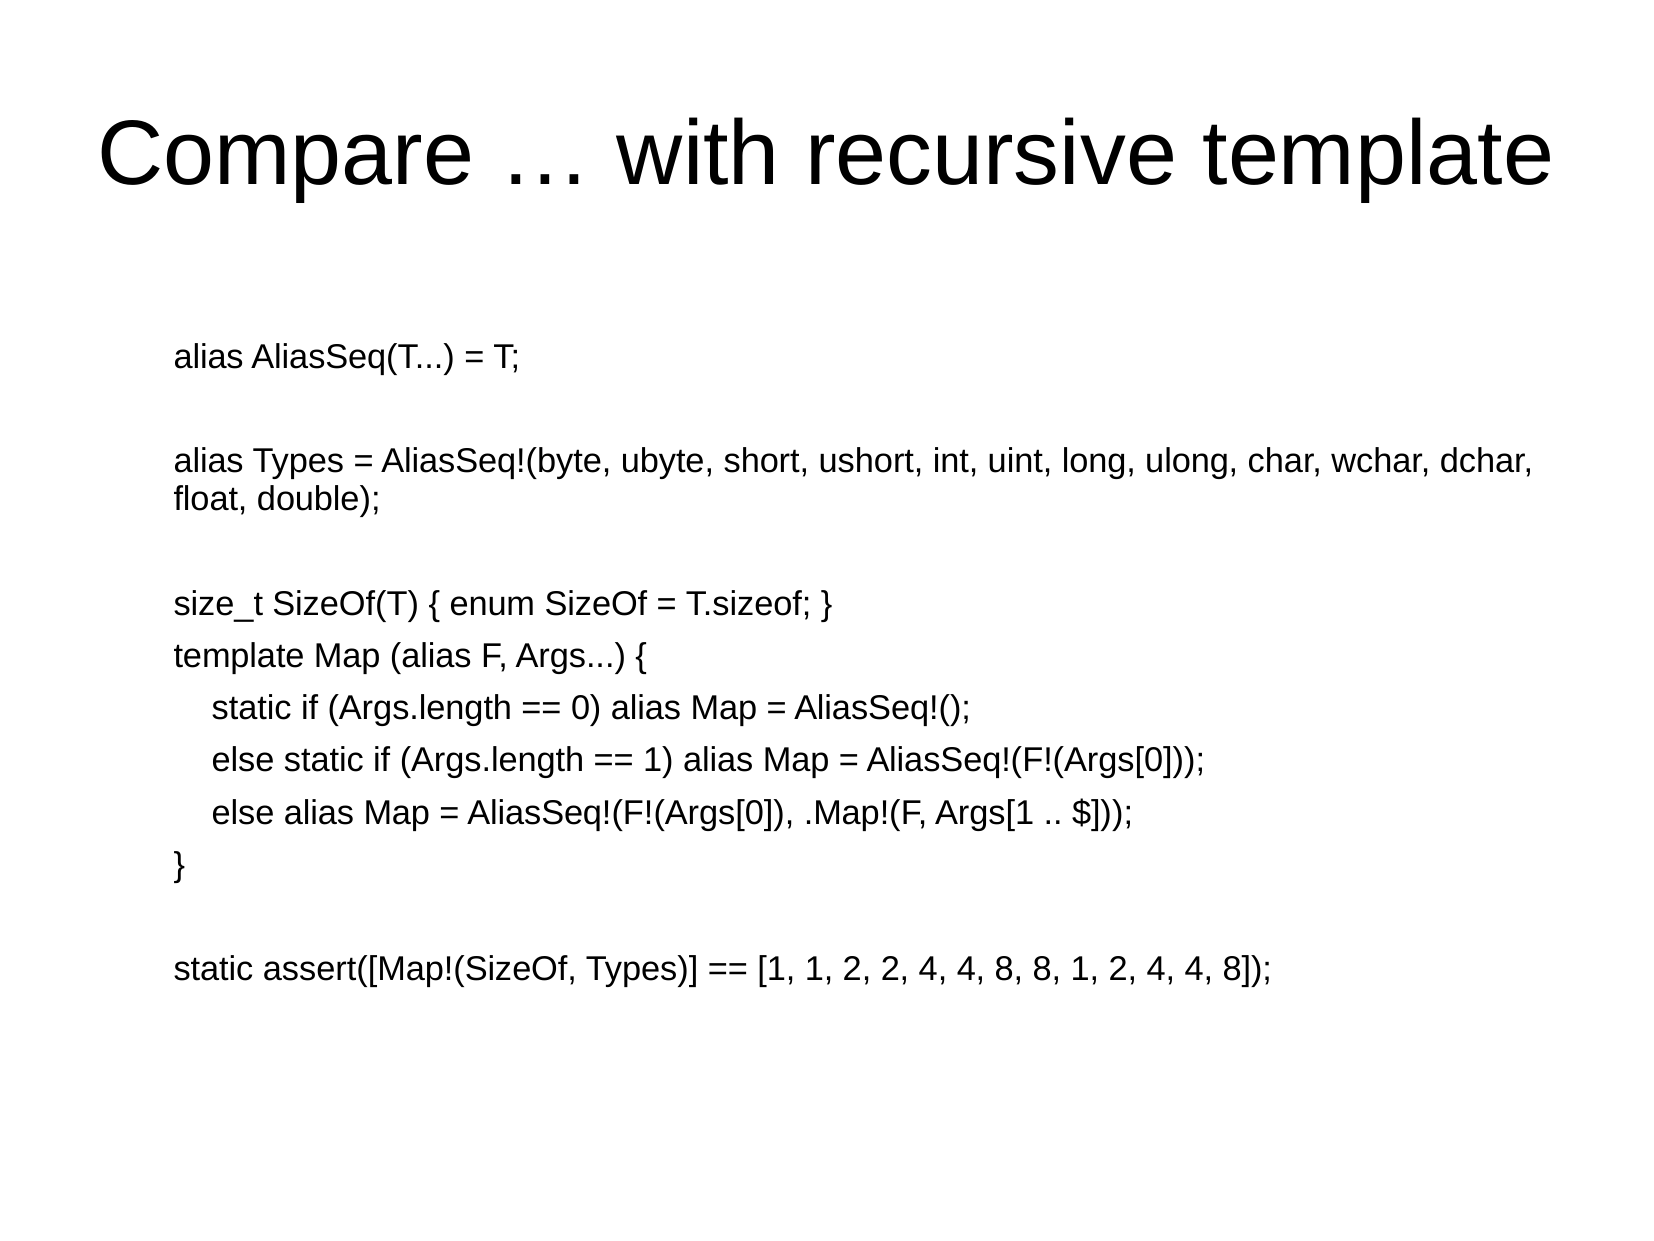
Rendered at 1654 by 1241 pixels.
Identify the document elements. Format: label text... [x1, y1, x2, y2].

title Compare … with recursive template [82, 49, 1571, 257]
list alias AliasSeq(T...) = T; alias Types = AliasSeq!(byte, ubyte, short, ushort, int, uint, long, ulong, char, wchar, dchar, float, double); size_t SizeOf(T) { enum SizeOf = T.sizeof; } template Map (alias F, Args...) { static if (Args.length == 0) alias Map = AliasSeq!(); else static if (Args.length == 1) alias Map = AliasSeq!(F!(Args[0])); else alias Map = AliasSeq!(F!(Args[0]), .Map!(F, Args[1 .. $])); } static assert([Map!(SizeOf, Types)] == [1, 1, 2, 2, 4, 4, 8, 8, 1, 2, 4, 4, 8]); [90, 285, 1579, 1005]
